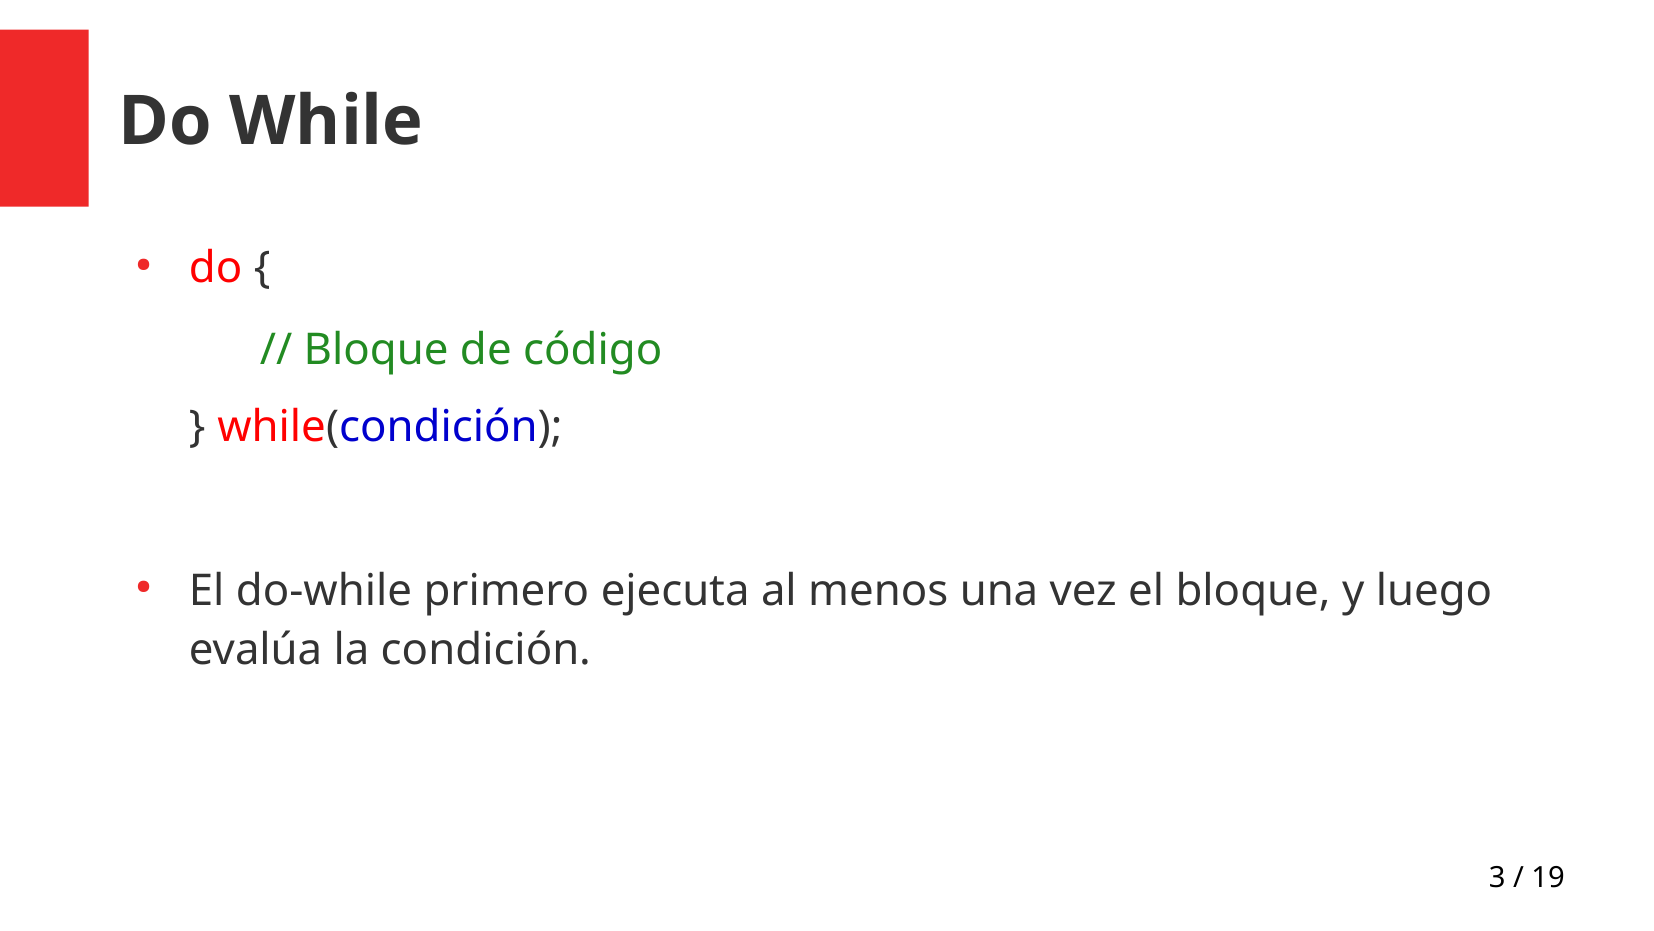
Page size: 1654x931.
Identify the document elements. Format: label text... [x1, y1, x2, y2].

title Do While [118, 29, 1595, 207]
list do { // Bloque de código } while(condición); El do-while primero ejecuta al menos una vez el bloque, y luego evalúa la condición. [118, 236, 1595, 798]
